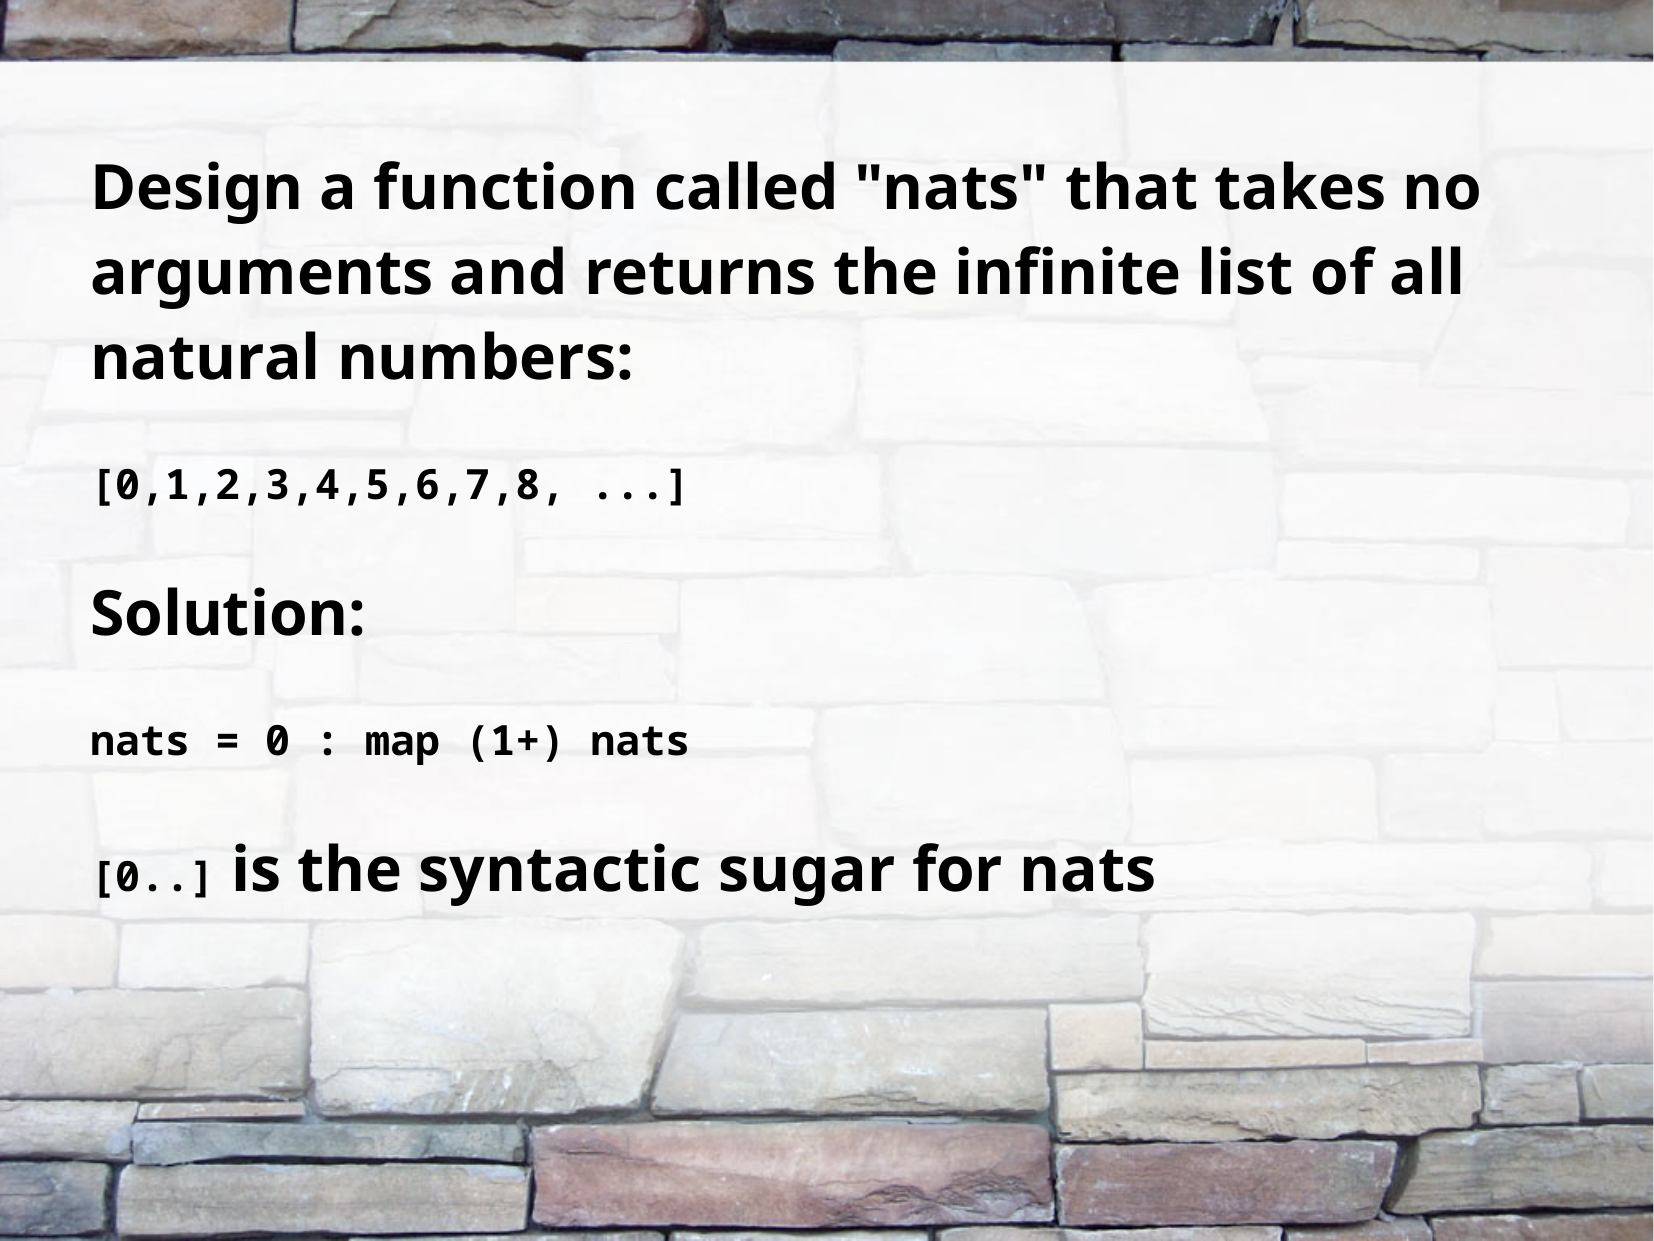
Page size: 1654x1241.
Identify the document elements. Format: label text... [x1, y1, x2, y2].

picture [0, 0, 1654, 1241]
subtitle Design a function called "nats" that takes no arguments and returns the infinite list of all natural numbers: [0,1,2,3,4,5,6,7,8, ...] Solution: nats = 0 : map (1+) nats [0..] is the syntactic sugar for nats [90, 45, 1571, 1066]
